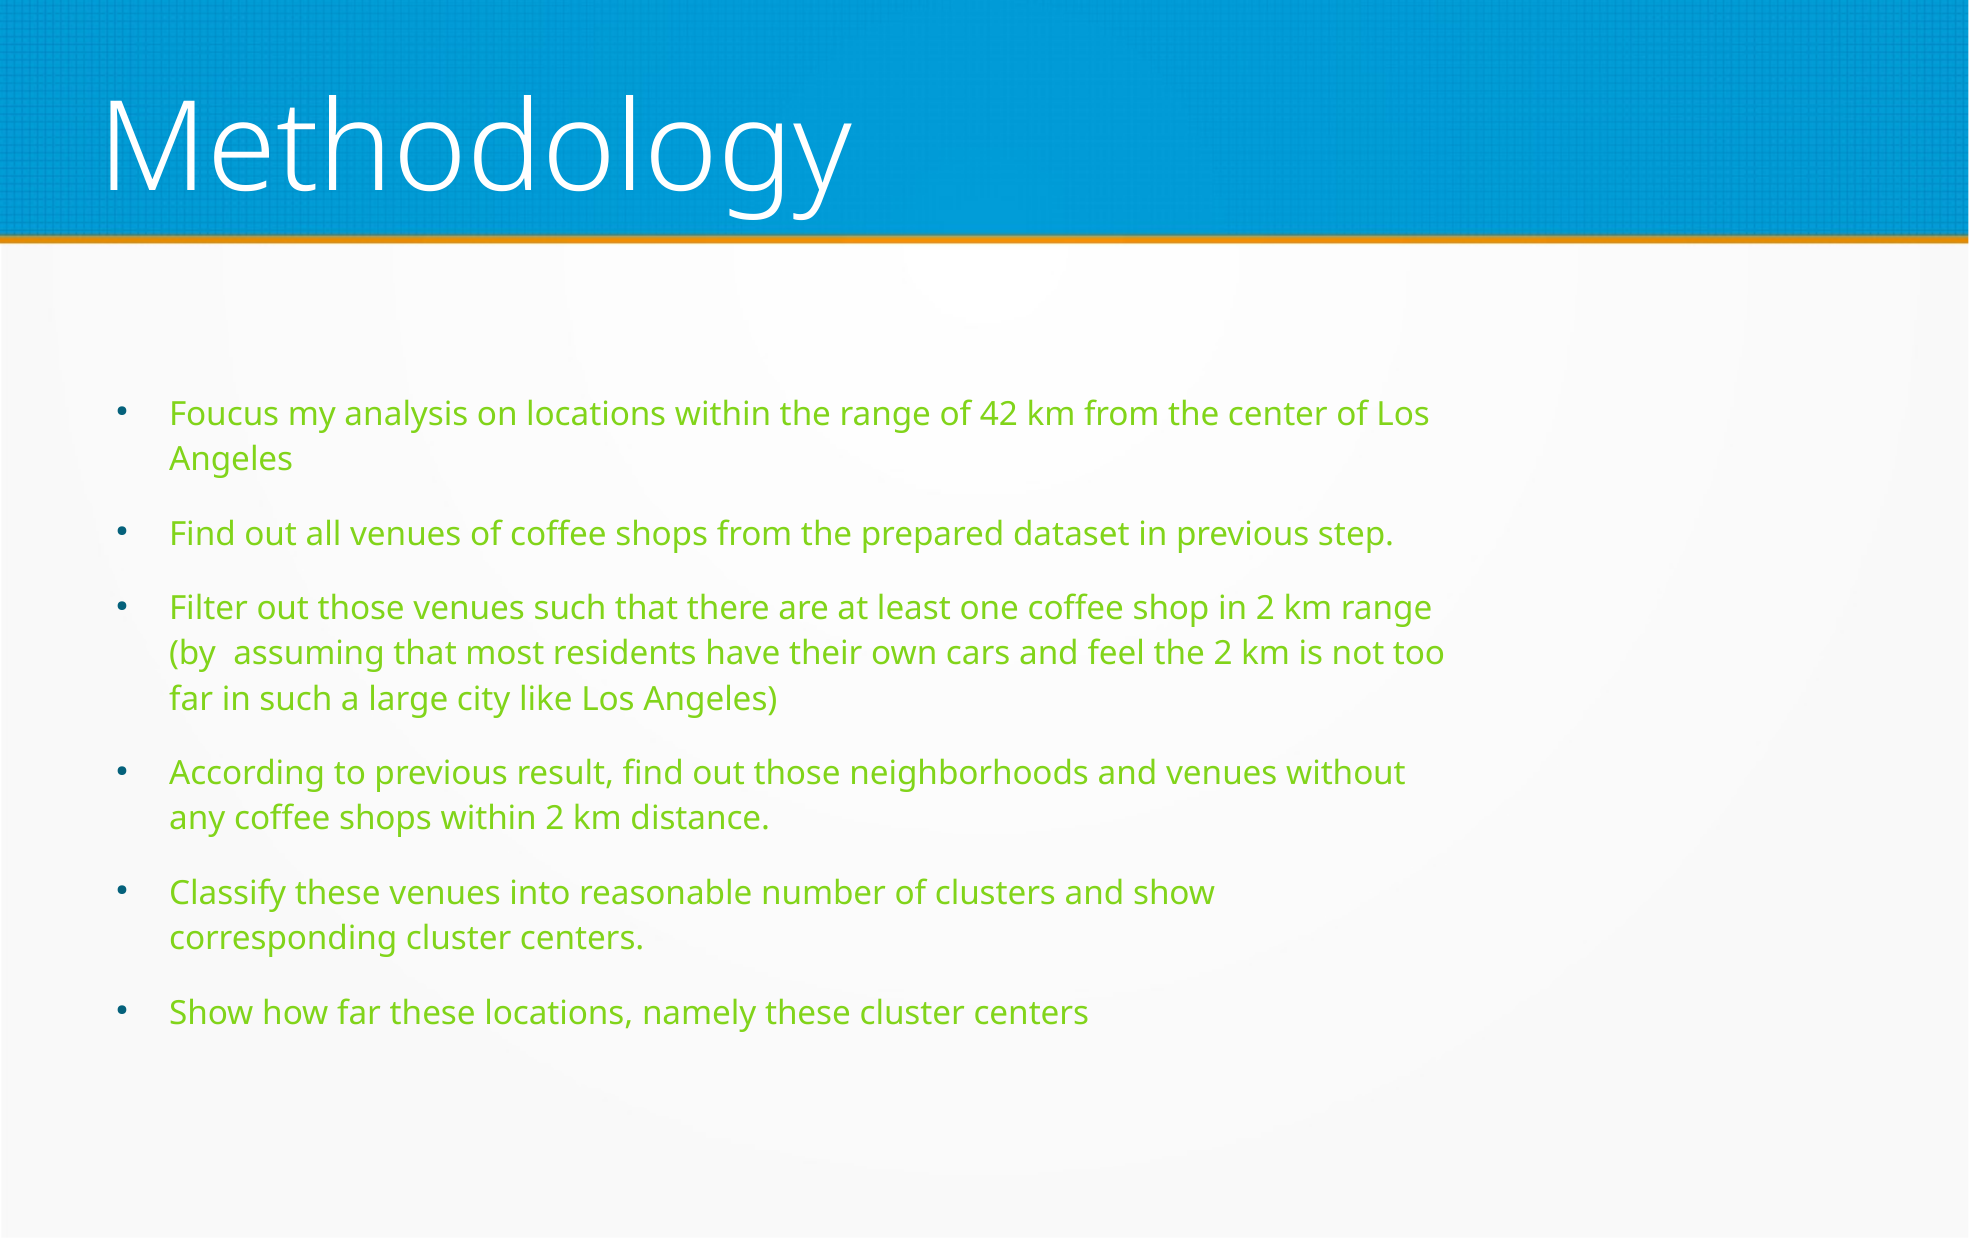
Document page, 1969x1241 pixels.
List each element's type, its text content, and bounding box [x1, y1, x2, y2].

list Foucus my analysis on locations within the range of 42 km from the center of Los Angeles Find out all venues of coffee shops from the prepared dataset in previous step. Filter out those venues such that there are at least one coffee shop in 2 km range (by assuming that most residents have their own cars and feel the 2 km is not too far in such a large city like Los Angeles) According to previous result, find out those neighborhoods and venues without any coffee shops within 2 km distance. Classify these venues into reasonable number of clusters and show corresponding cluster centers. Show how far these locations, namely these cluster centers [98, 315, 1451, 1081]
picture [0, 233, 1969, 1241]
title Methodology [98, 19, 1870, 227]
